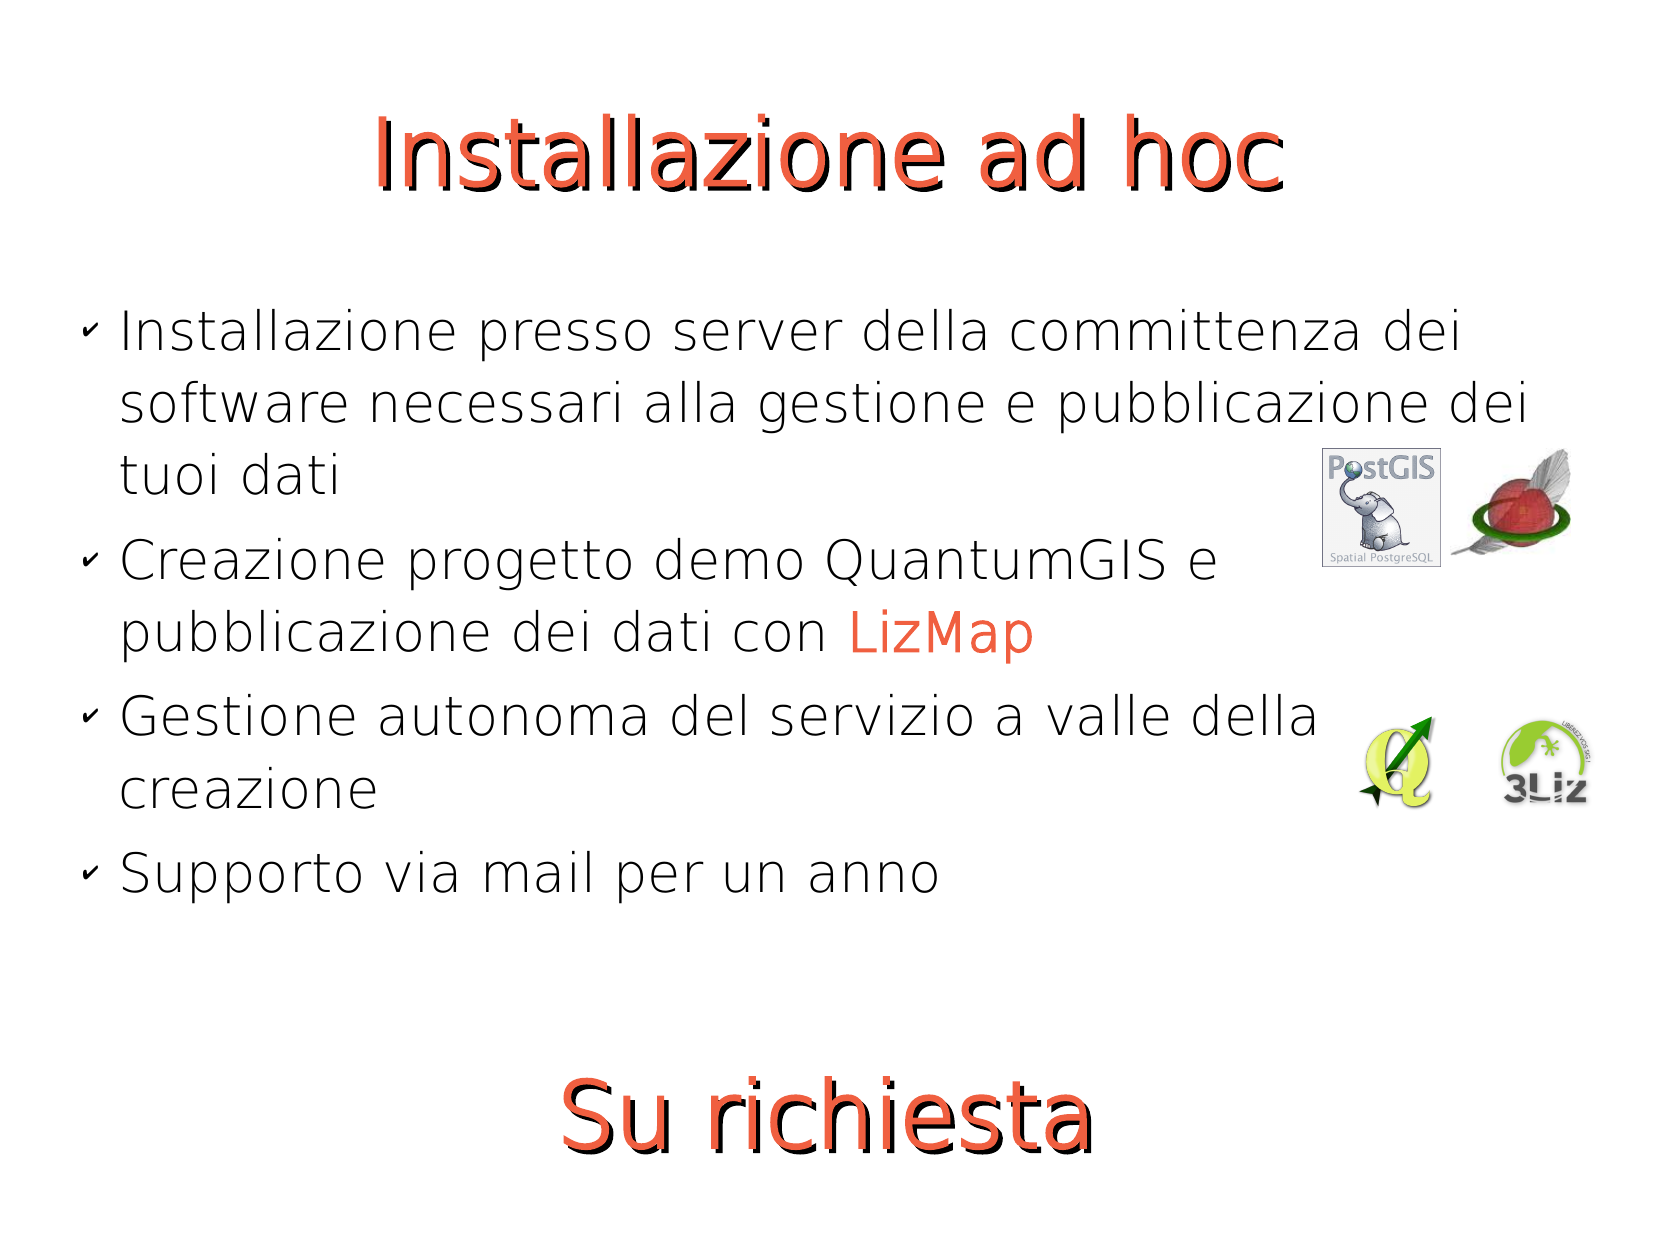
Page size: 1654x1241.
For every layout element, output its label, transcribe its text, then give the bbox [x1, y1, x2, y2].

picture [1498, 714, 1595, 811]
picture [1351, 714, 1447, 811]
title Su richiesta [82, 1012, 1571, 1220]
title Installazione ad hoc [82, 49, 1571, 257]
subtitle Installazione presso server della committenza dei software necessari alla gestione e pubblicazione dei tuoi dati Creazione progetto demo QuantumGIS e pubblicazione dei dati con LizMap Gestione autonoma del servizio a valle della creazione Supporto via mail per un anno [82, 290, 1571, 1010]
picture [1450, 448, 1571, 556]
picture [1322, 448, 1441, 567]
